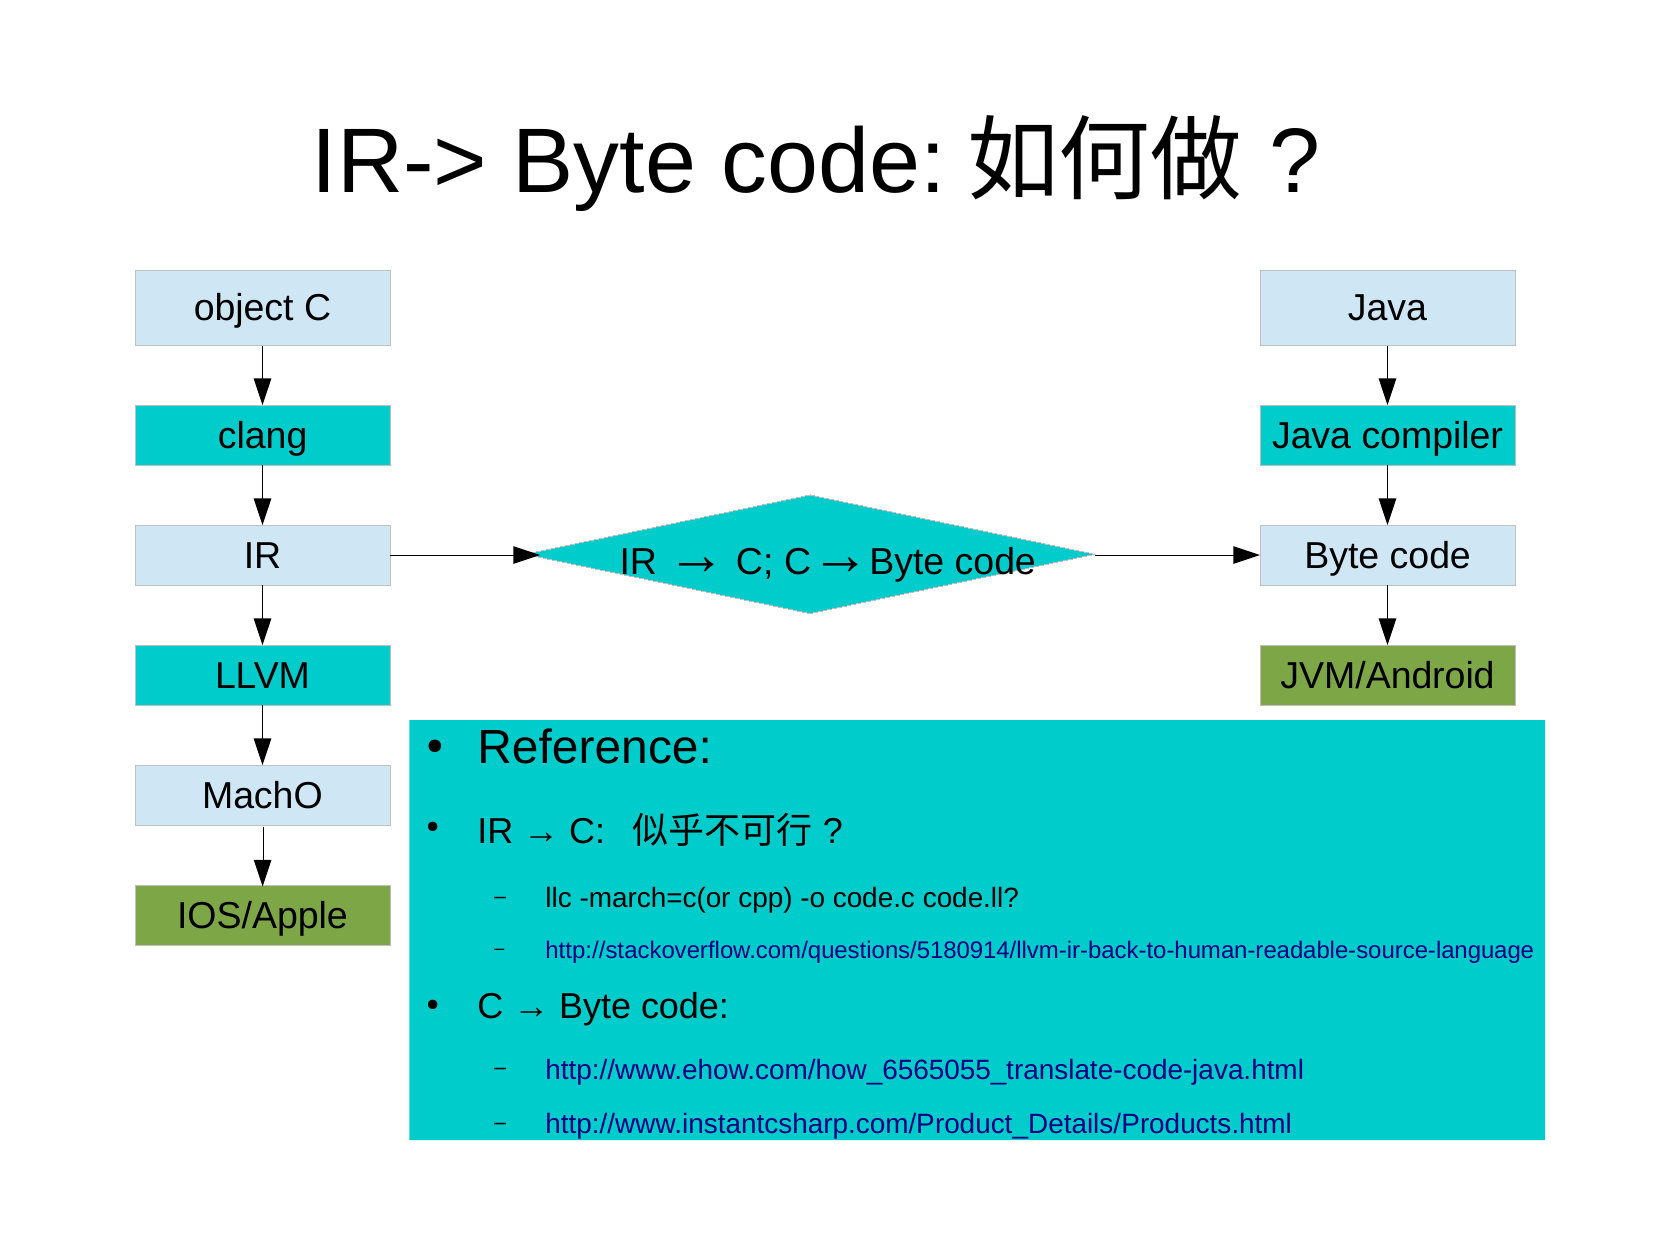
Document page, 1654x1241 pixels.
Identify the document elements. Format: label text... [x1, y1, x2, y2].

list Reference: IR → C: 似乎不可行? llc -march=c(or cpp) -o code.c code.ll? http://stackoverflow.com/questions/5180914/llvm-ir-back-to-human-readable-source-language C → Byte code: http://www.ehow.com/how_6565055_translate-code-java.html http://www.instantcsharp.com/Product_Details/Products.html [409, 720, 1546, 1141]
text_box LLVM [135, 645, 391, 706]
text_box IOS/Apple [135, 885, 391, 946]
text_box Byte code [1260, 525, 1516, 586]
text_box Java compiler [1260, 405, 1516, 466]
title IR-> Byte code:如何做? [71, 42, 1561, 264]
text_box IR [135, 525, 391, 586]
text_box object C [135, 270, 391, 346]
text_box clang [135, 405, 391, 466]
text_box Java [1260, 270, 1516, 346]
text_box JVM/Android [1260, 645, 1516, 706]
text_box MachO [135, 765, 391, 826]
text_box IR → C; C→Byte code [534, 494, 1096, 614]
